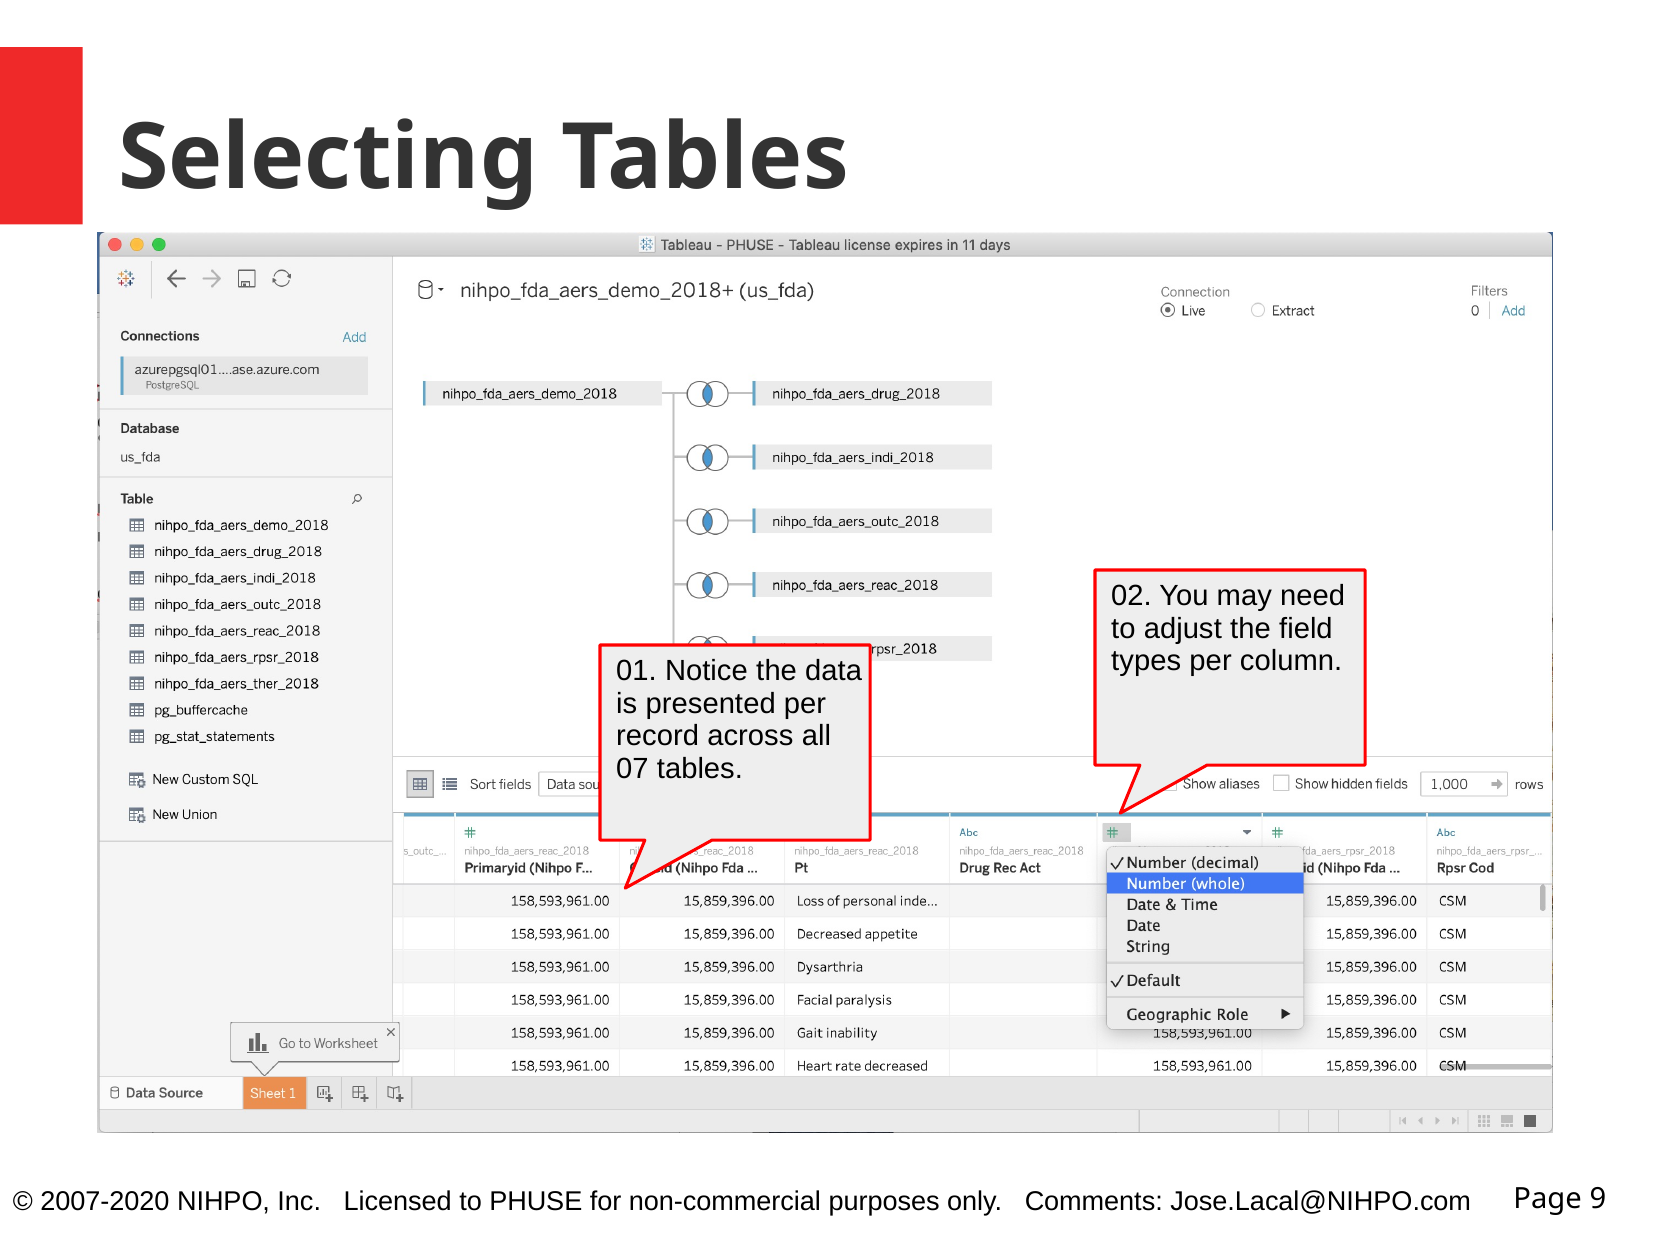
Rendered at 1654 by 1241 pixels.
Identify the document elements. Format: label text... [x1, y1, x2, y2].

text_box 02. You may need to adjust the field types per column. [1095, 570, 1366, 814]
text_box © 2007-2020 NIHPO, Inc. Licensed to PHUSE for non-commercial purposes only. Comments: Jose.Lacal@NIHPO.com [0, 1178, 1522, 1231]
picture [97, 232, 1553, 1133]
title Selecting Tables [118, 49, 1571, 257]
text_box 01. Notice the data is presented per record across all 07 tables. [600, 645, 871, 889]
